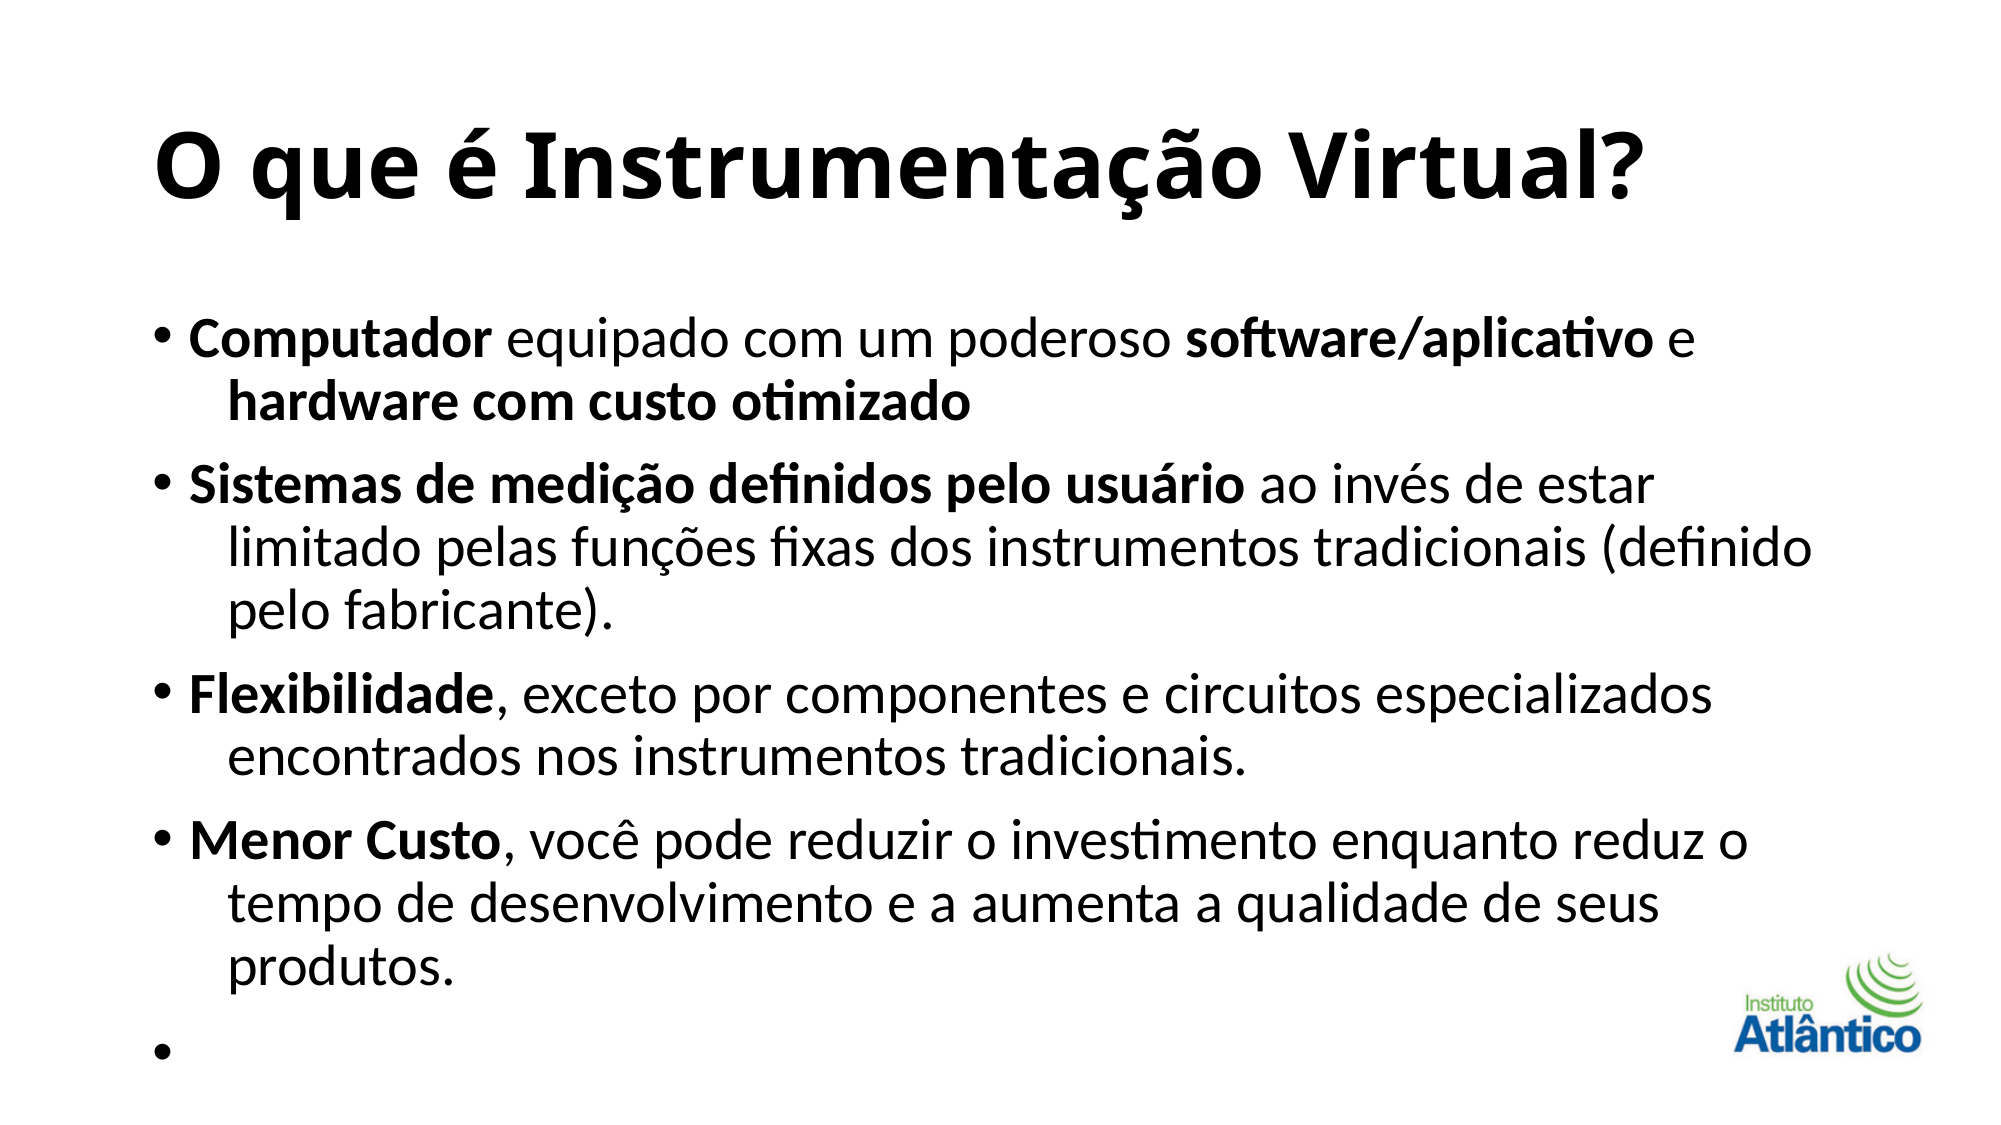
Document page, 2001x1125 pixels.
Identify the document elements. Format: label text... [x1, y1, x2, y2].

picture [1687, 912, 1970, 1102]
list Computador equipado com um poderoso software/aplicativo e hardware com custo otimizado Sistemas de medição definidos pelo usuário ao invés de estar limitado pelas funções fixas dos instrumentos tradicionais (definido pelo fabricante). Flexibilidade, exceto por componentes e circuitos especializados encontrados nos instrumentos tradicionais. Menor Custo, você pode reduzir o investimento enquanto reduz o tempo de desenvolvimento e a aumenta a qualidade de seus produtos. [137, 299, 1863, 1014]
title O que é Instrumentação Virtual? [137, 59, 1863, 278]
